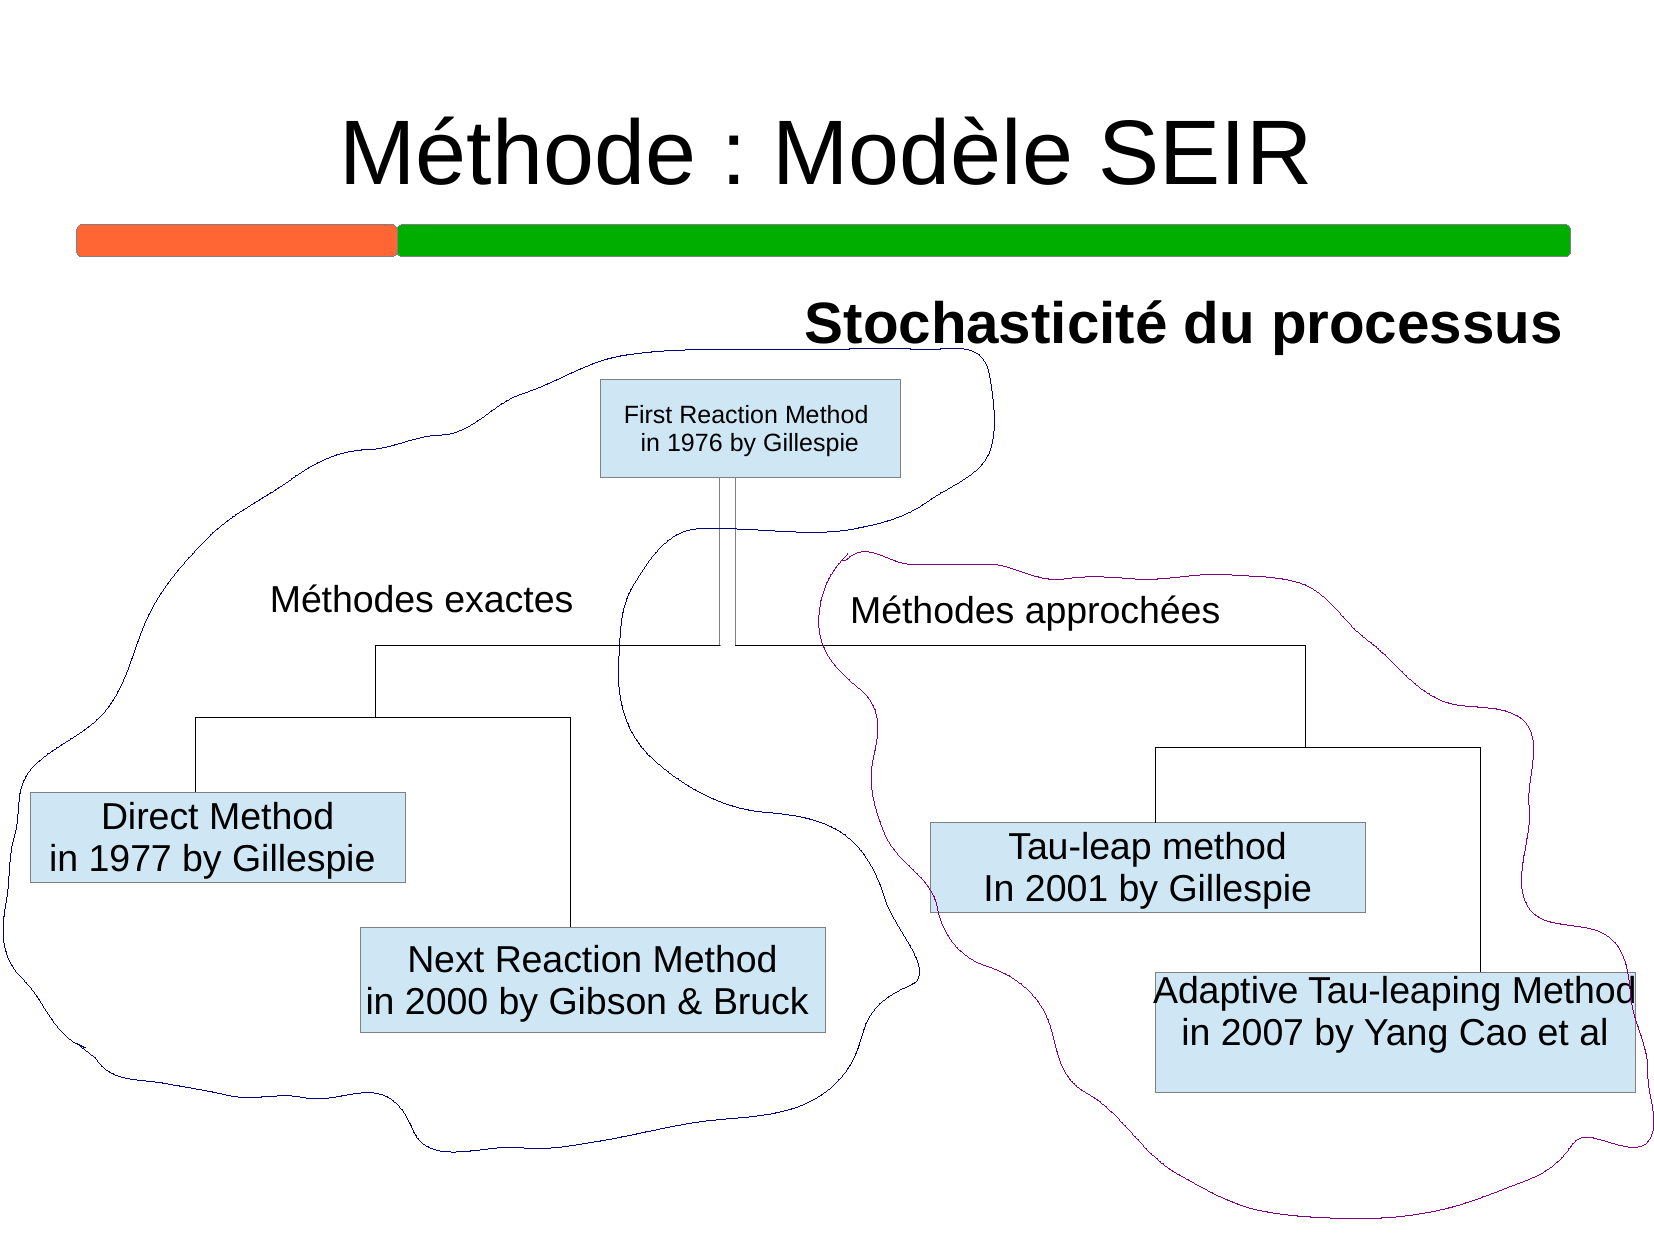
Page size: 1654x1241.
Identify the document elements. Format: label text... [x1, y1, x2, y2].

text_box Stochasticité du processus [790, 283, 1579, 364]
text_box Adaptive Tau-leaping Method in 2007 by Yang Cao et al [1155, 972, 1636, 1093]
title Méthode : Modèle SEIR [82, 49, 1571, 227]
text_box [76, 224, 1571, 257]
text_box Méthodes exactes [255, 570, 589, 628]
text_box Tau-leap method In 2001 by Gillespie [930, 822, 1366, 913]
text_box Direct Method in 1977 by Gillespie [30, 792, 406, 883]
text_box Next Reaction Method in 2000 by Gibson & Bruck [360, 927, 826, 1033]
text_box Méthodes approchées [825, 582, 1236, 640]
text_box First Reaction Method in 1976 by Gillespie [600, 379, 901, 478]
